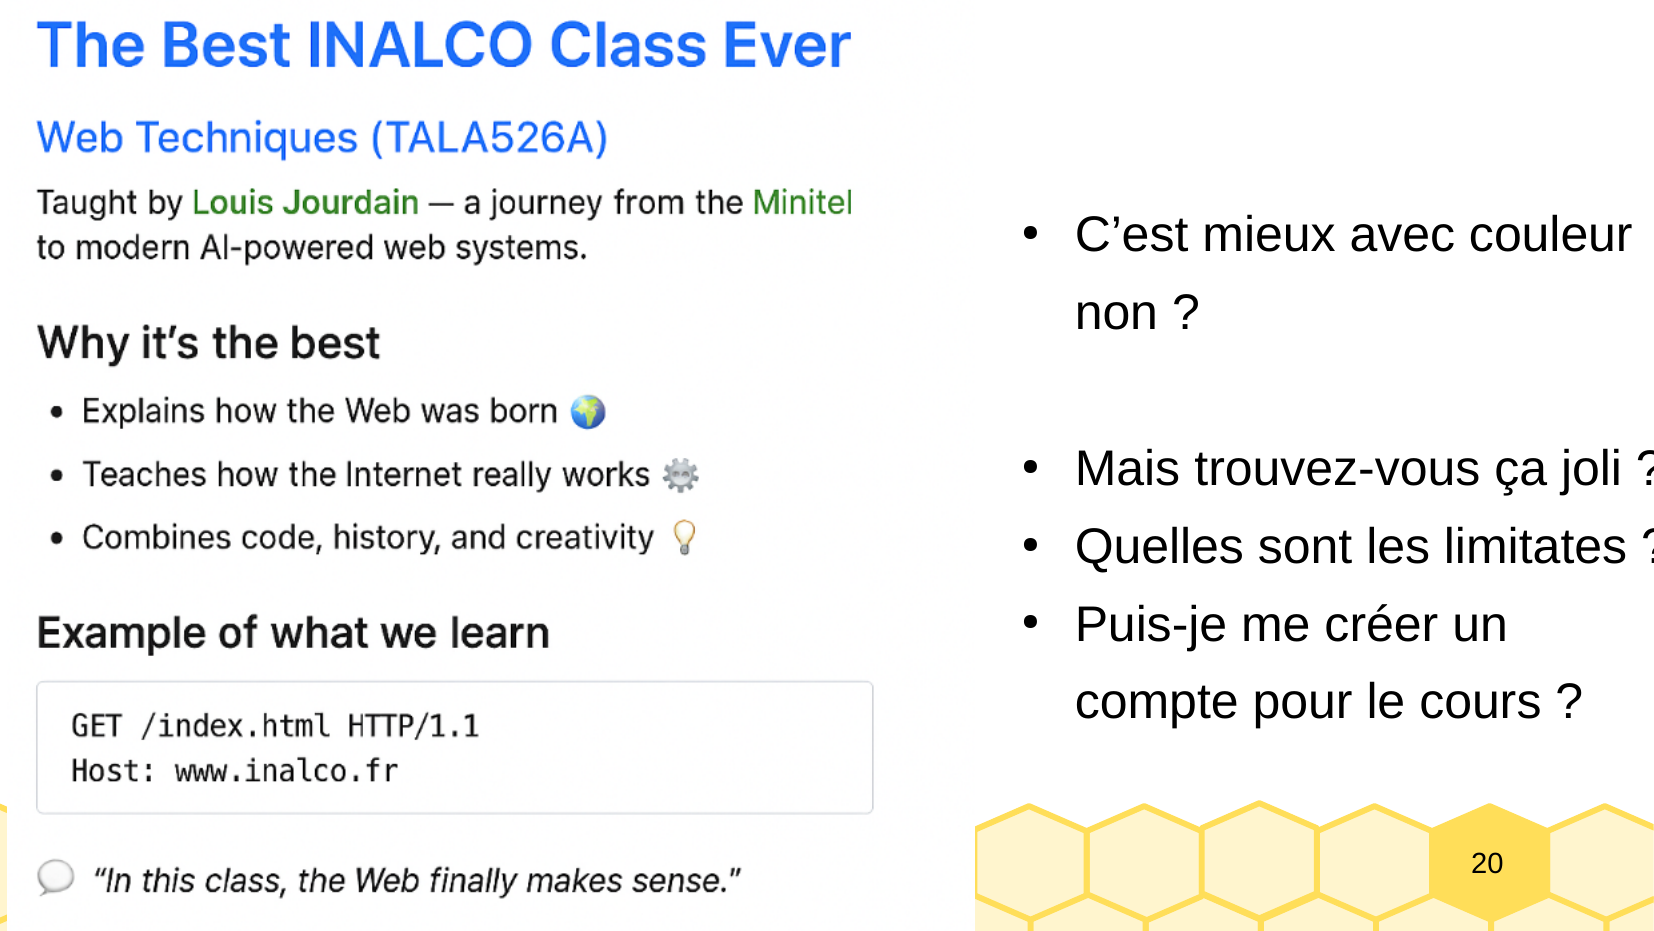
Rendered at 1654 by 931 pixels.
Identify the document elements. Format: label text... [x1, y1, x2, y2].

list C’est mieux avec couleur non ? Mais trouvez-vous ça joli ? Quelles sont les limitates ? Puis-je me créer un compte pour le cours ? [1003, 206, 1654, 747]
picture [7, 0, 975, 931]
